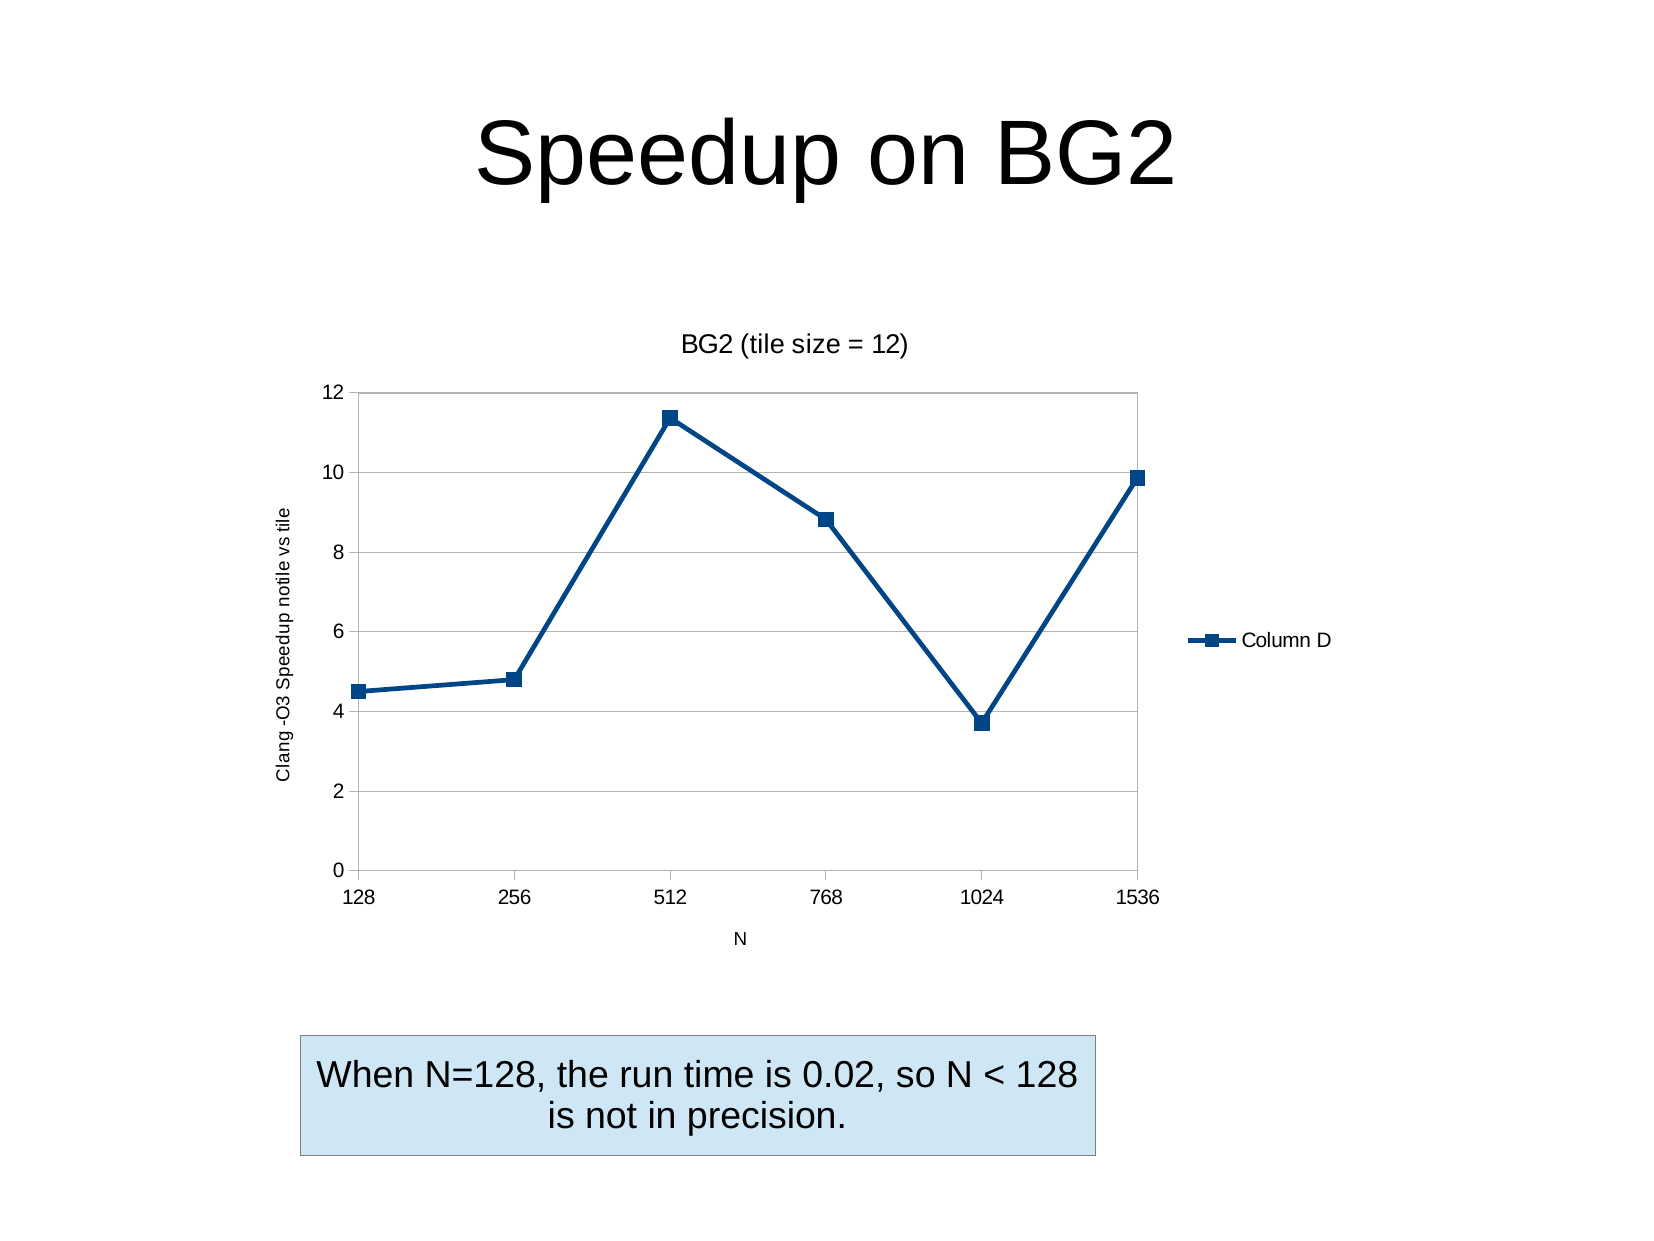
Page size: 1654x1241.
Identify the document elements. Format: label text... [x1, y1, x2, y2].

text_box When N=128, the run time is 0.02, so N < 128 is not in precision. [300, 1035, 1096, 1156]
title Speedup on BG2 [82, 49, 1571, 257]
chart [240, 300, 1351, 981]
